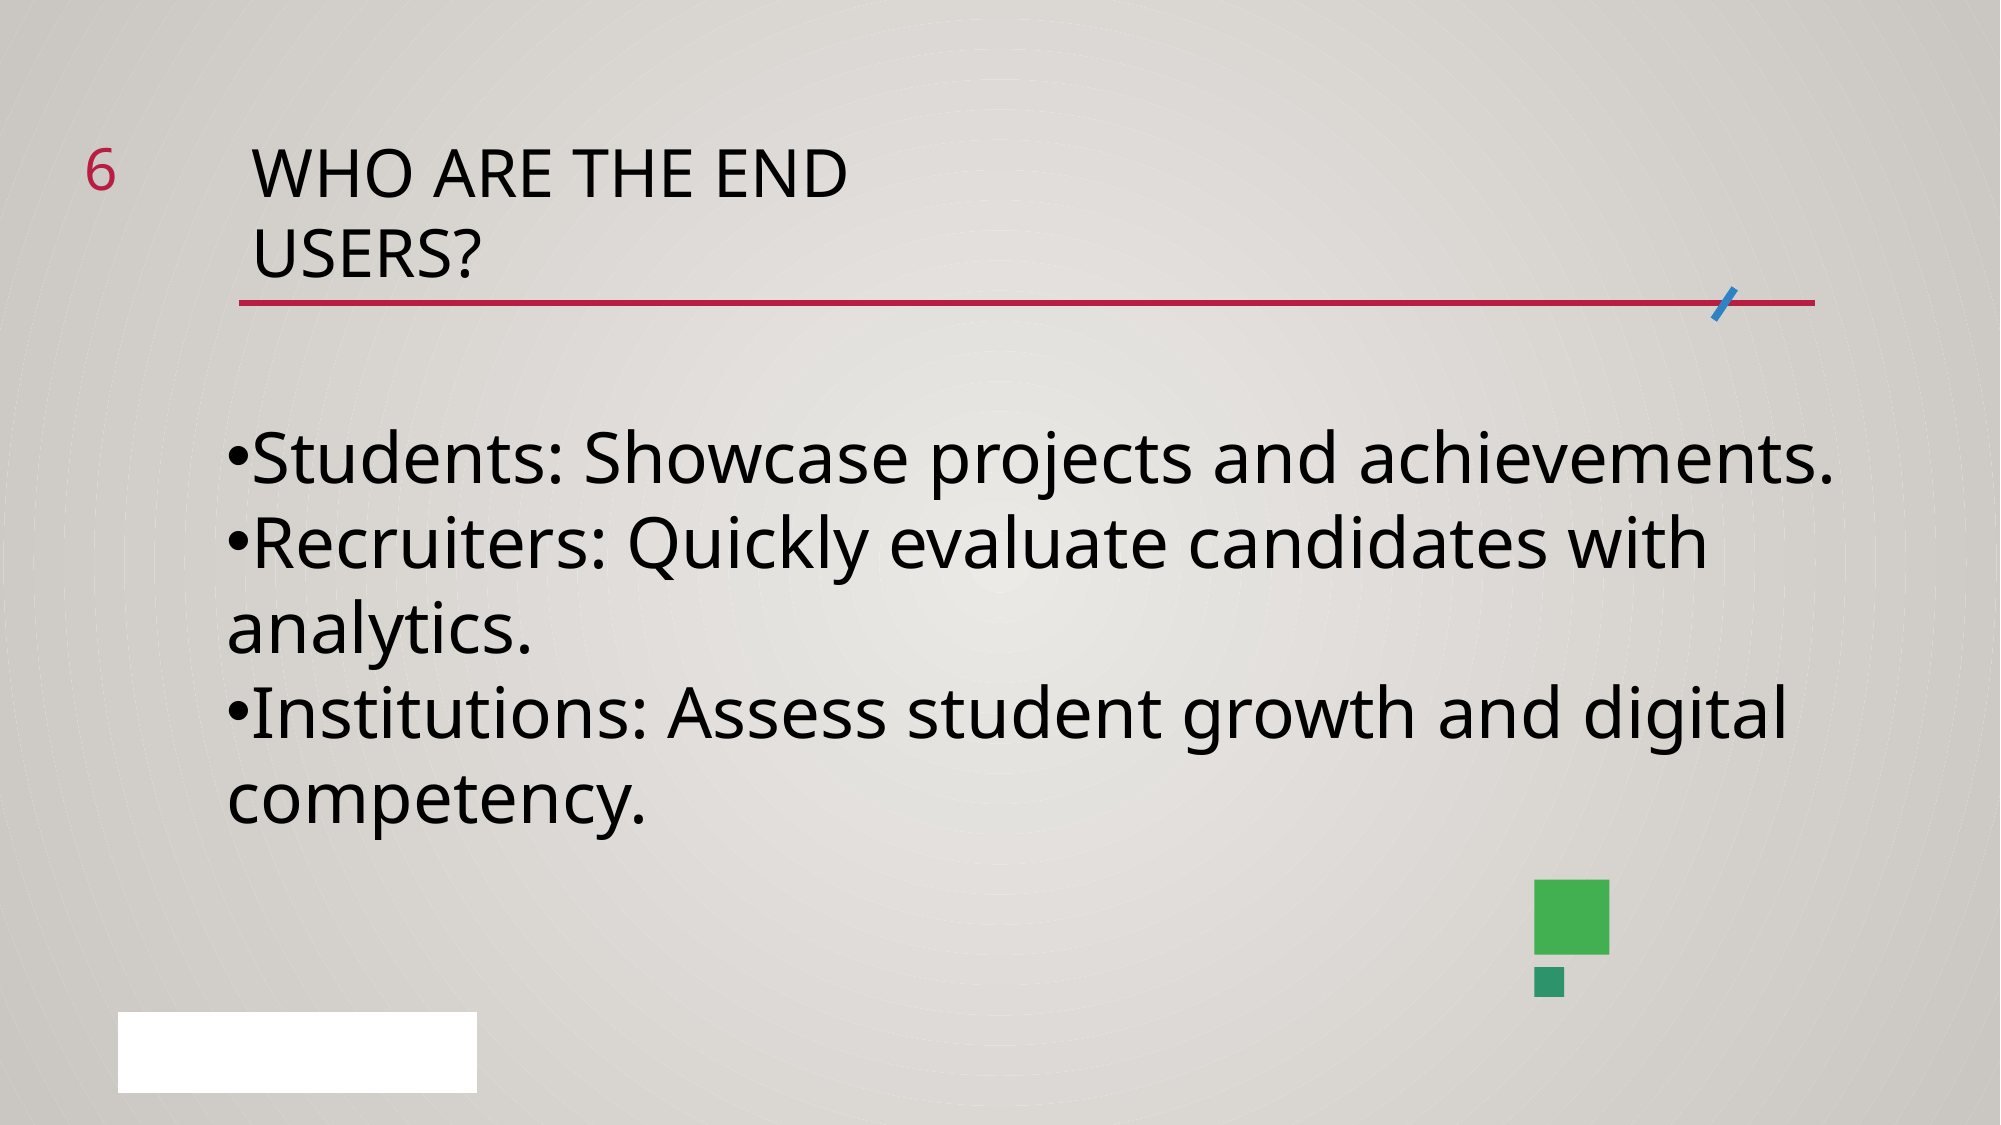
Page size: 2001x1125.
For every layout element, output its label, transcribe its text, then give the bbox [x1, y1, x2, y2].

title WHO ARE THE END USERS? [249, 128, 1073, 191]
text_box Students: Showcase projects and achievements. Recruiters: Quickly evaluate candidates with analytics. Institutions: Assess student growth and digital competency. [211, 405, 1868, 614]
text_box [1534, 967, 1565, 997]
text_box [1710, 286, 1738, 322]
slide_number 6 [78, 131, 212, 214]
text_box [1534, 879, 1610, 955]
picture [118, 1012, 477, 1093]
